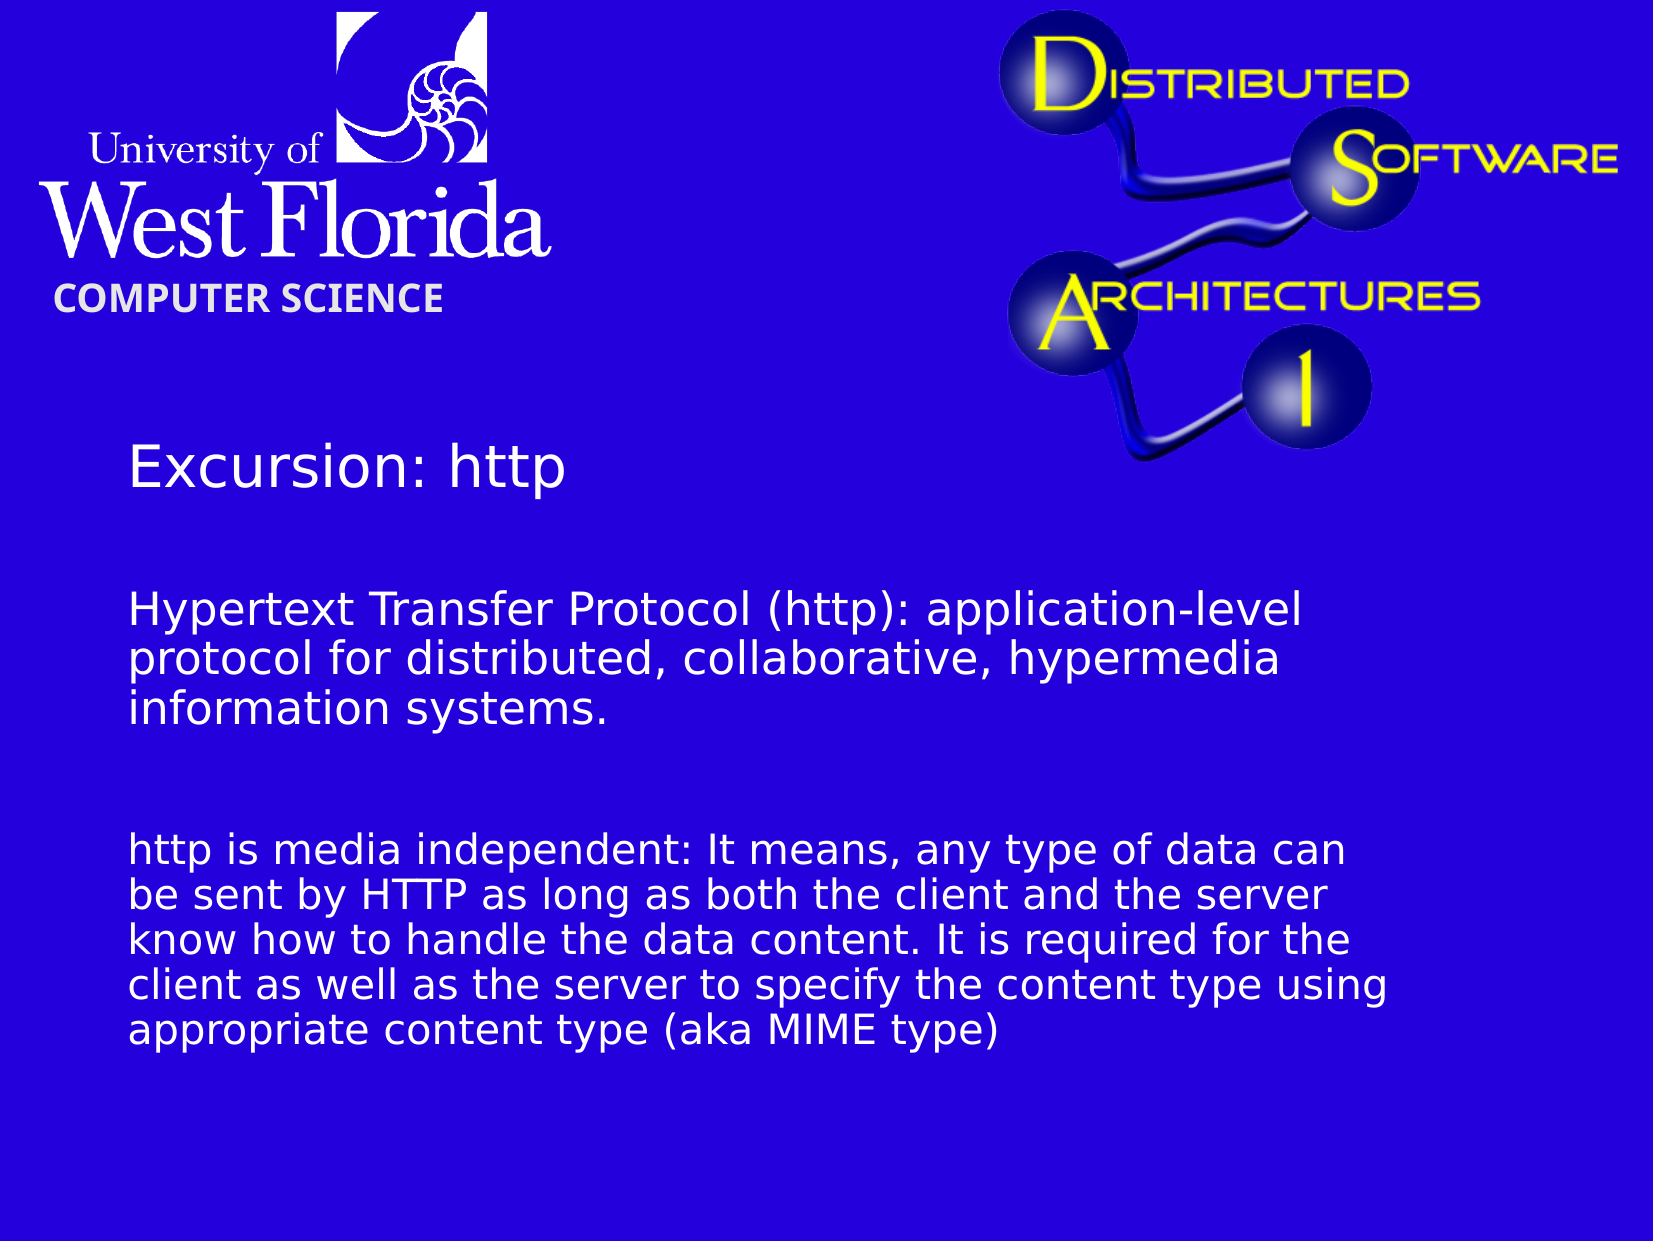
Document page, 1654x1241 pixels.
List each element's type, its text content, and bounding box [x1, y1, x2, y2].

text_box Excursion: http Hypertext Transfer Protocol (http): application-level protocol for distributed, collaborative, hypermedia information systems. http is media independent: It means, any type of data can be sent by HTTP as long as both the client and the server know how to handle the data content. It is required for the client as well as the server to specify the content type using appropriate content type (aka MIME type) [112, 426, 1426, 1107]
picture [910, 0, 1653, 506]
text_box COMPUTER SCIENCE [37, 262, 563, 325]
picture [37, 0, 559, 262]
